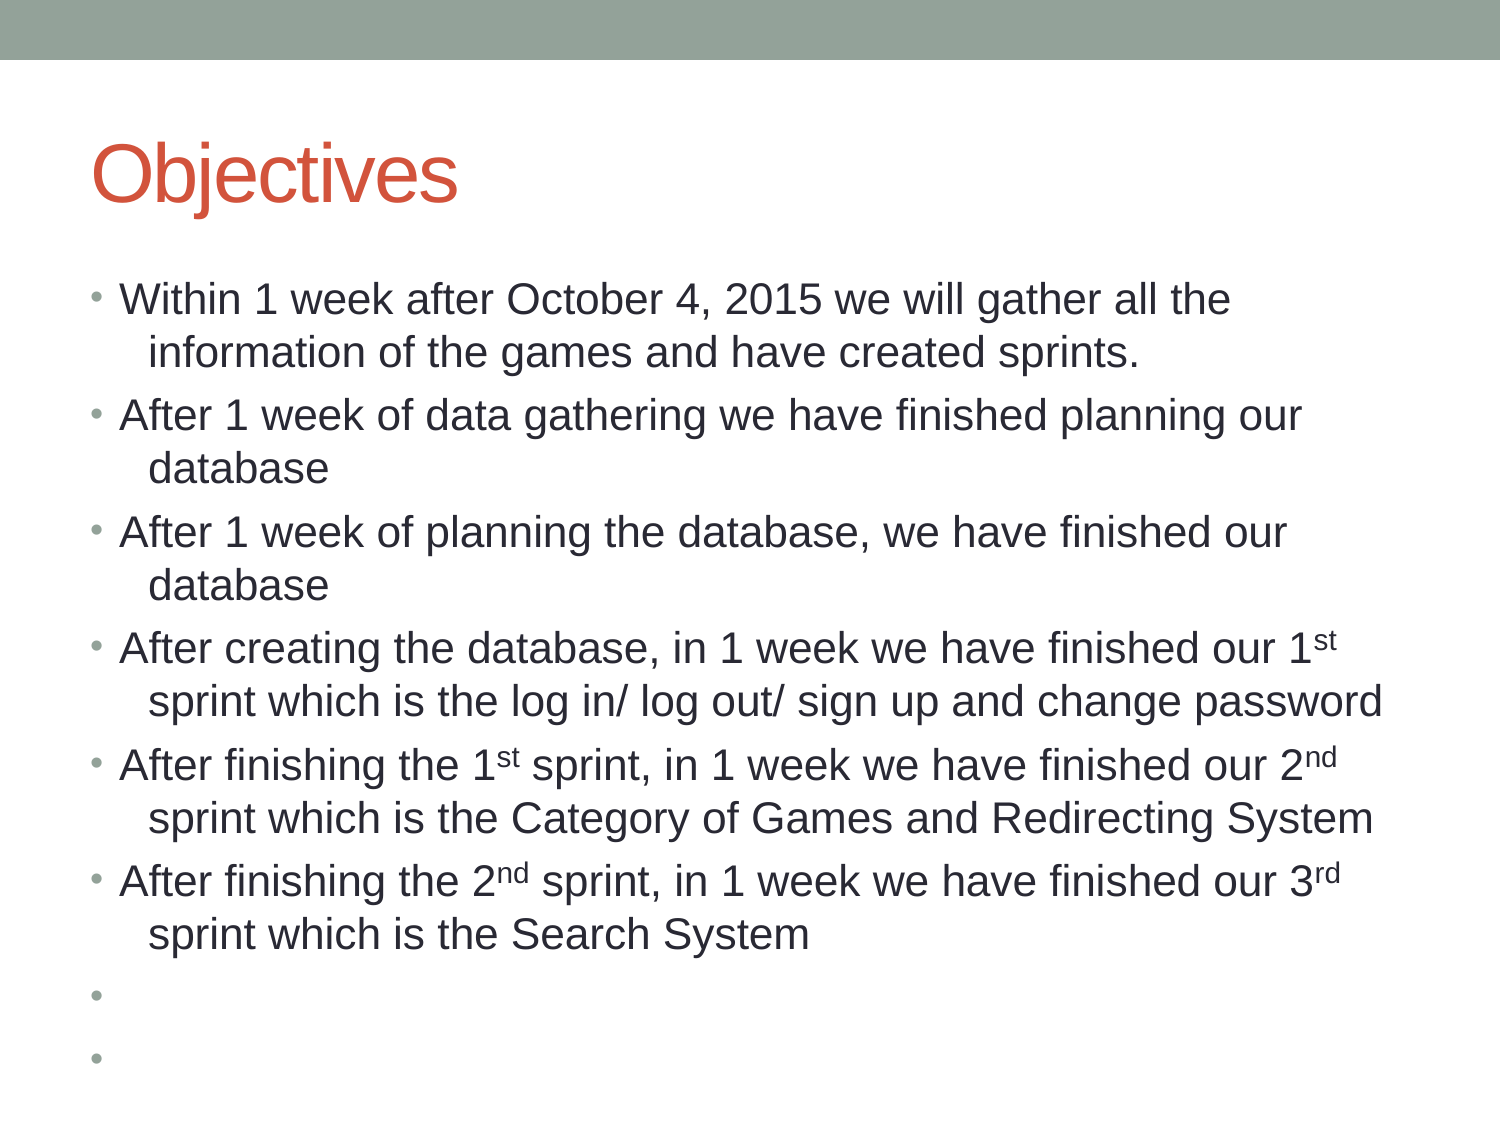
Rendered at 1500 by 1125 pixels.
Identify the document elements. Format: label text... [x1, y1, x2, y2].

list Within 1 week after October 4, 2015 we will gather all the information of the games and have created sprints. After 1 week of data gathering we have finished planning our database After 1 week of planning the database, we have finished our database After creating the database, in 1 week we have finished our 1st sprint which is the log in/ log out/ sign up and change password After finishing the 1st sprint, in 1 week we have finished our 2nd sprint which is the Category of Games and Redirecting System After finishing the 2nd sprint, in 1 week we have finished our 3rd sprint which is the Search System [75, 262, 1426, 1063]
title Objectives [75, 87, 1426, 251]
